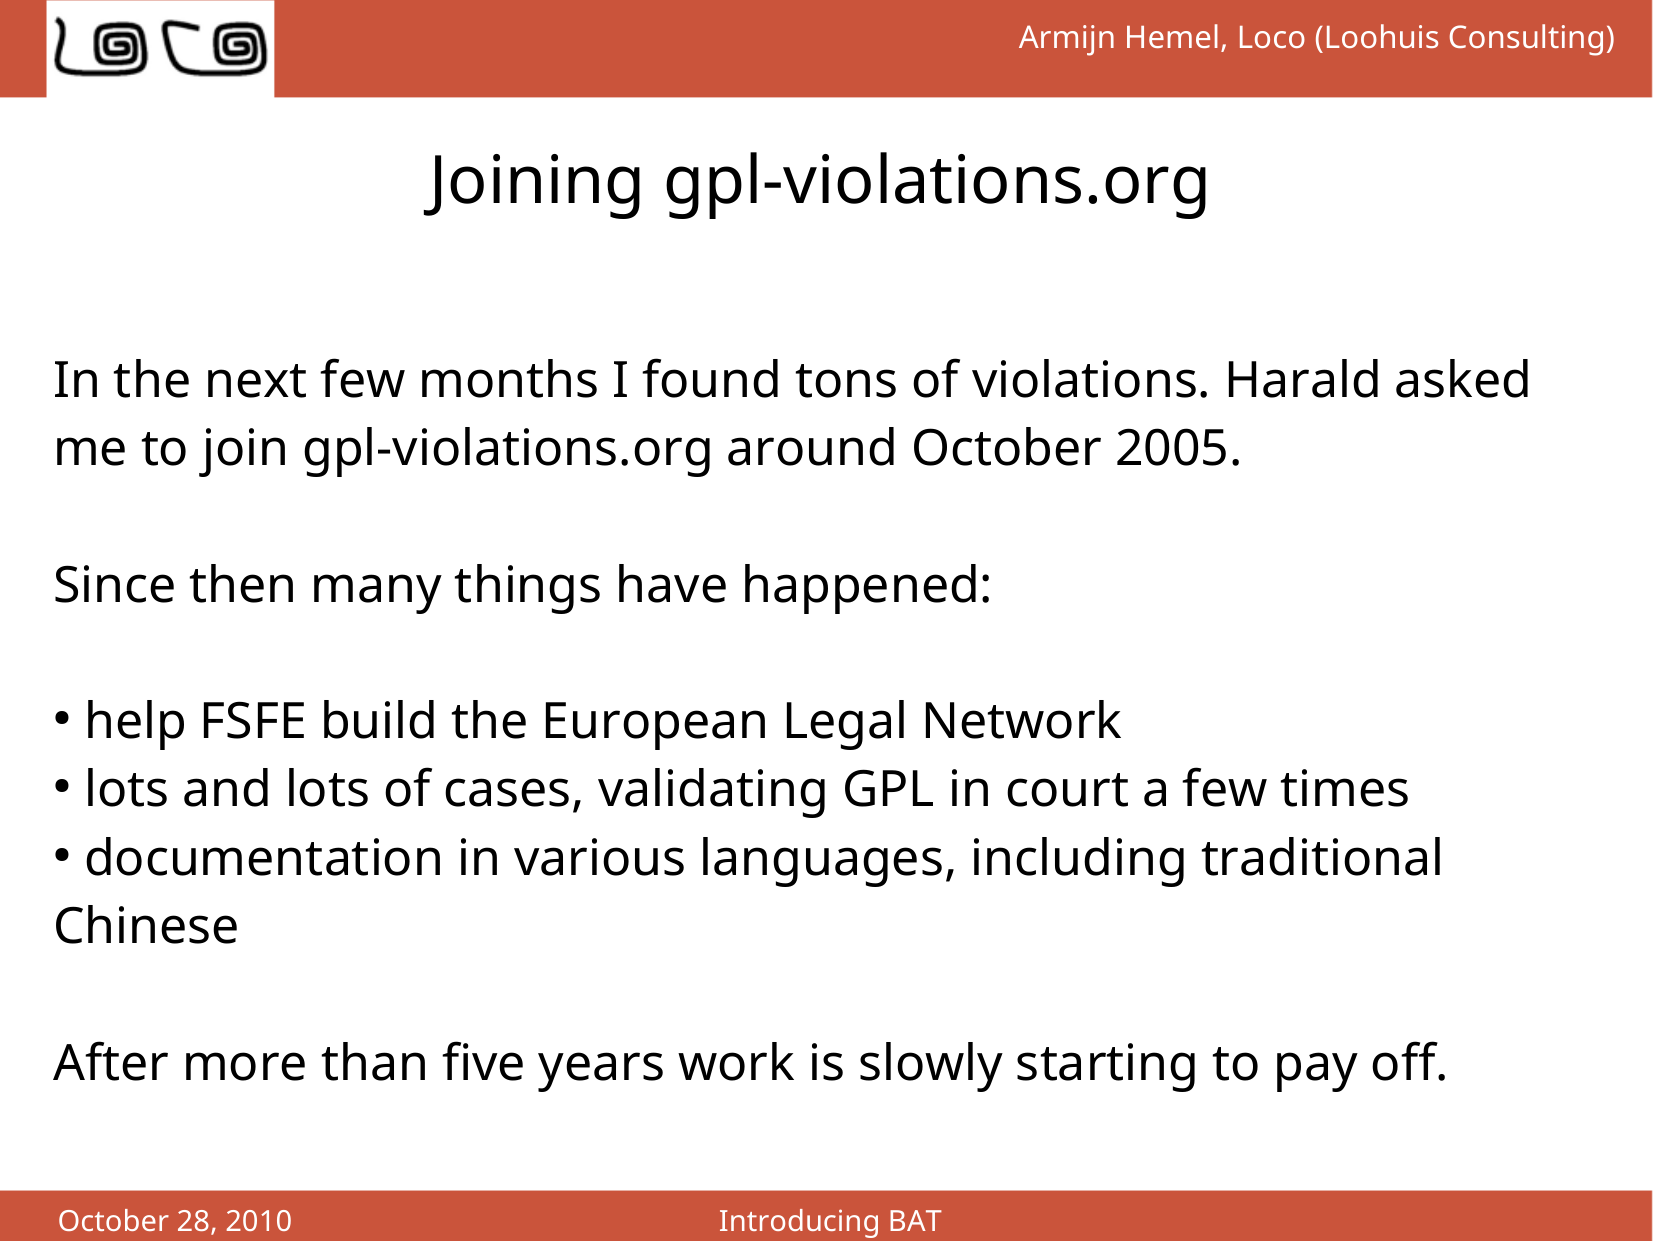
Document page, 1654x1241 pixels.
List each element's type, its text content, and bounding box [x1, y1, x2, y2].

title Joining gpl-violations.org [47, 125, 1595, 229]
subtitle In the next few months I found tons of violations. Harald asked me to join gpl-violations.org around October 2005. Since then many things have happened: help FSFE build the European Legal Network lots and lots of cases, validating GPL in court a few times documentation in various languages, including traditional Chinese After more than five years work is slowly starting to pay off. [53, 265, 1595, 1173]
picture [0, 0, 1654, 1241]
